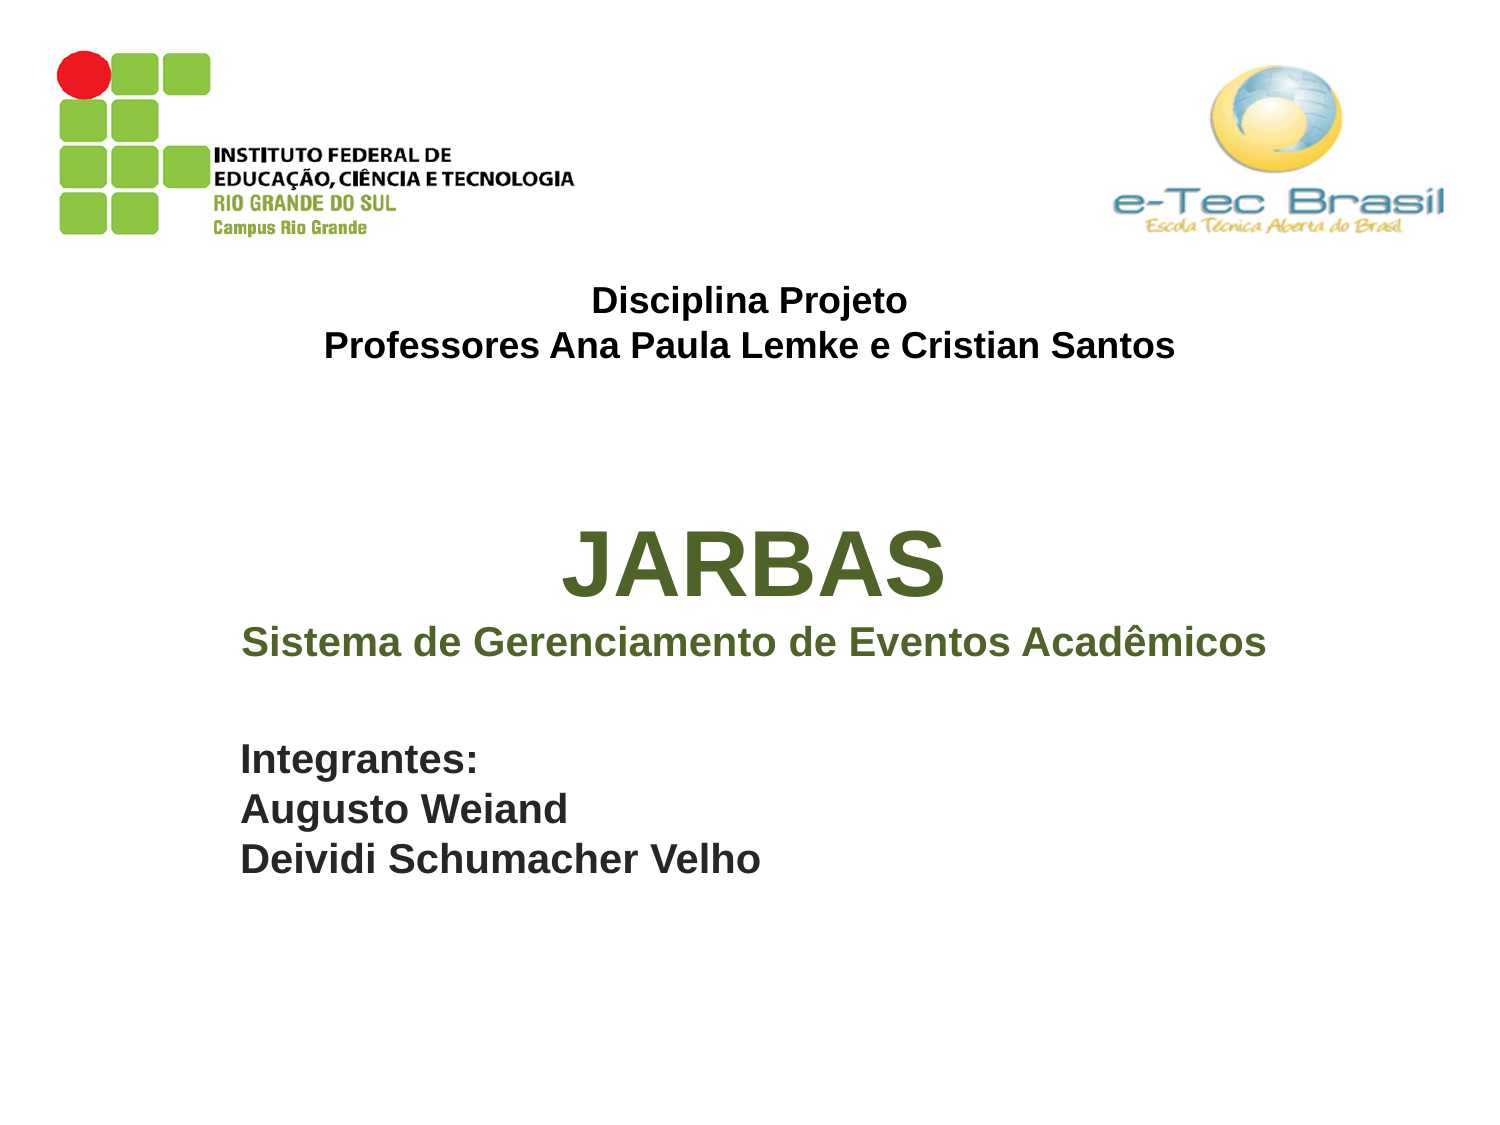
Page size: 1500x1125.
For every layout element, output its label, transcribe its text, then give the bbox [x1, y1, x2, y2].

title JARBAS Sistema de Gerenciamento de Eventos Acadêmicos [112, 463, 1388, 705]
picture [1104, 54, 1449, 249]
subtitle Integrantes: Augusto Weiand Deividi Schumacher Velho [225, 723, 1275, 1012]
picture [17, 30, 609, 258]
text_box Disciplina Projeto Professores Ana Paula Lemke e Cristian Santos [292, 268, 1208, 374]
